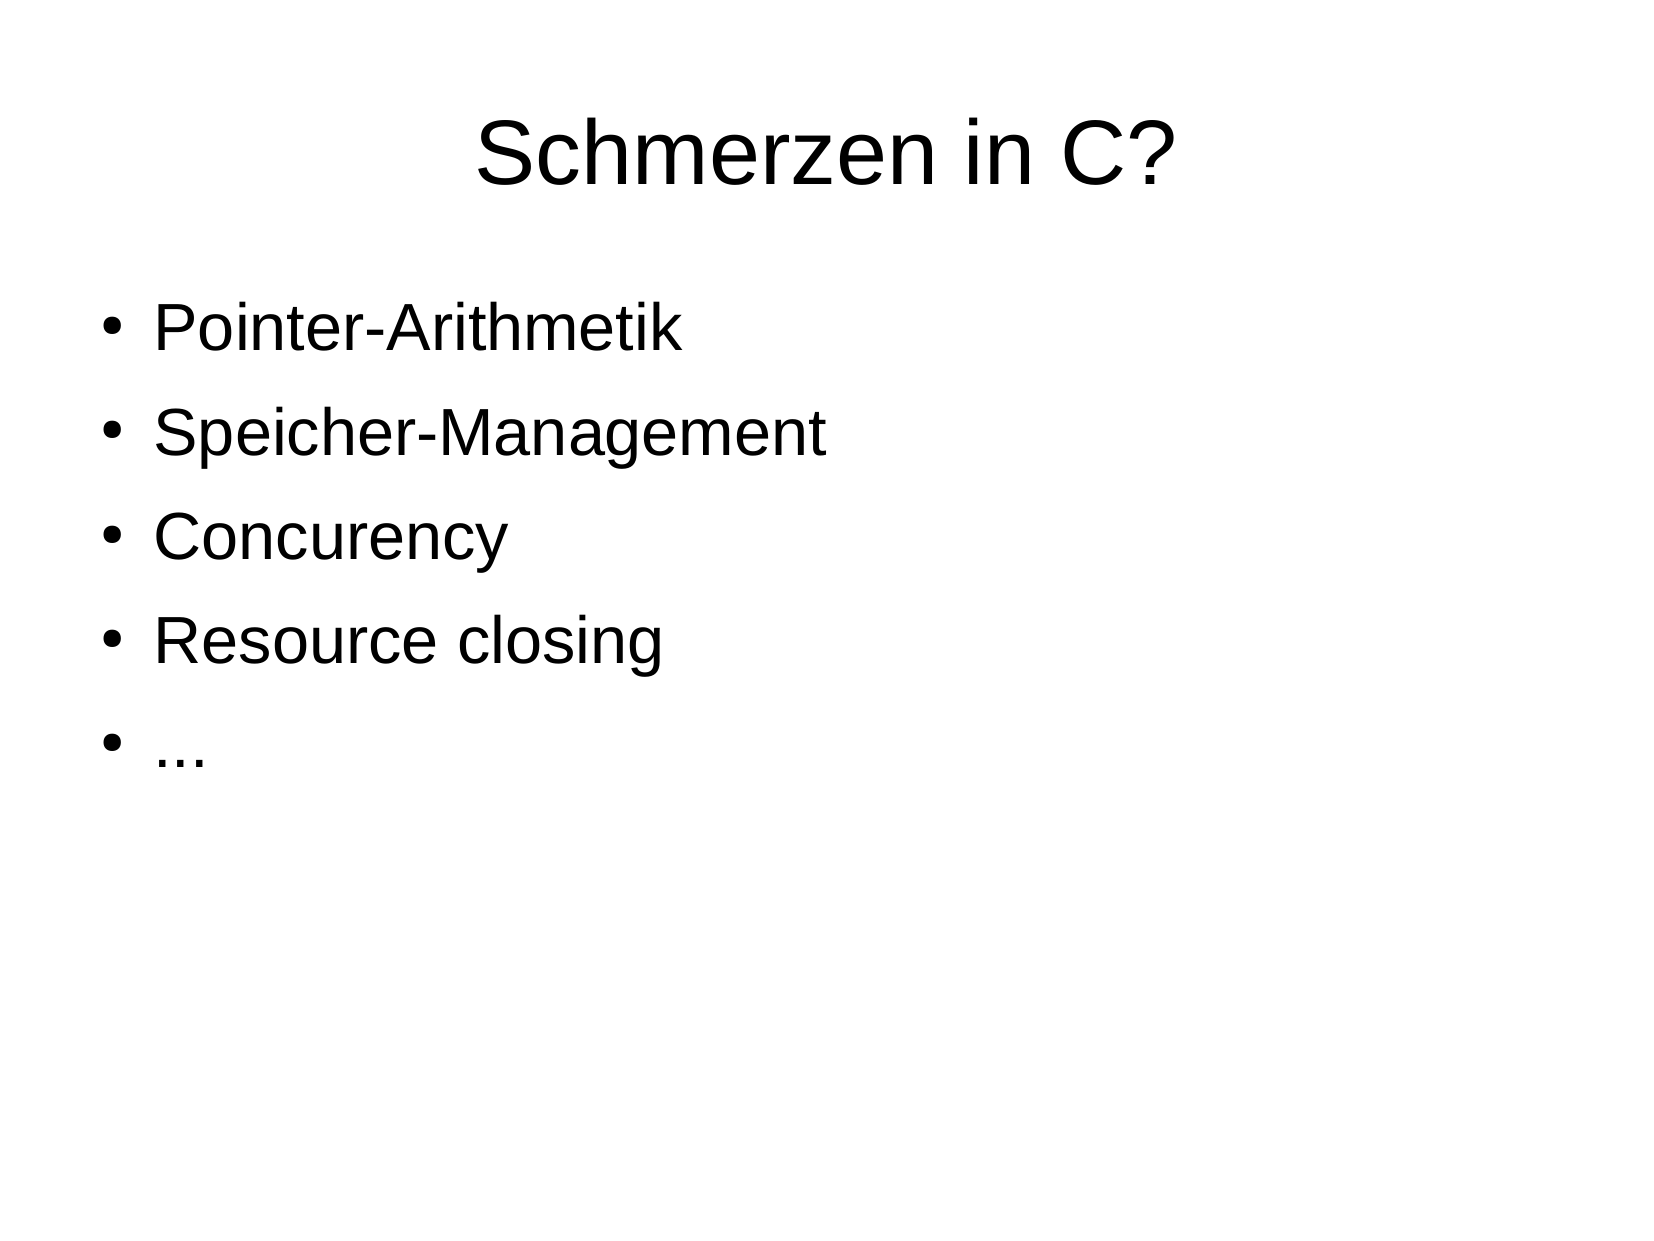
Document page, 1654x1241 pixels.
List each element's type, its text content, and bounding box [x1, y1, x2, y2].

title Schmerzen in C? [82, 56, 1571, 250]
list Pointer-Arithmetik Speicher-Management Concurency Resource closing ... [82, 290, 1571, 1109]
